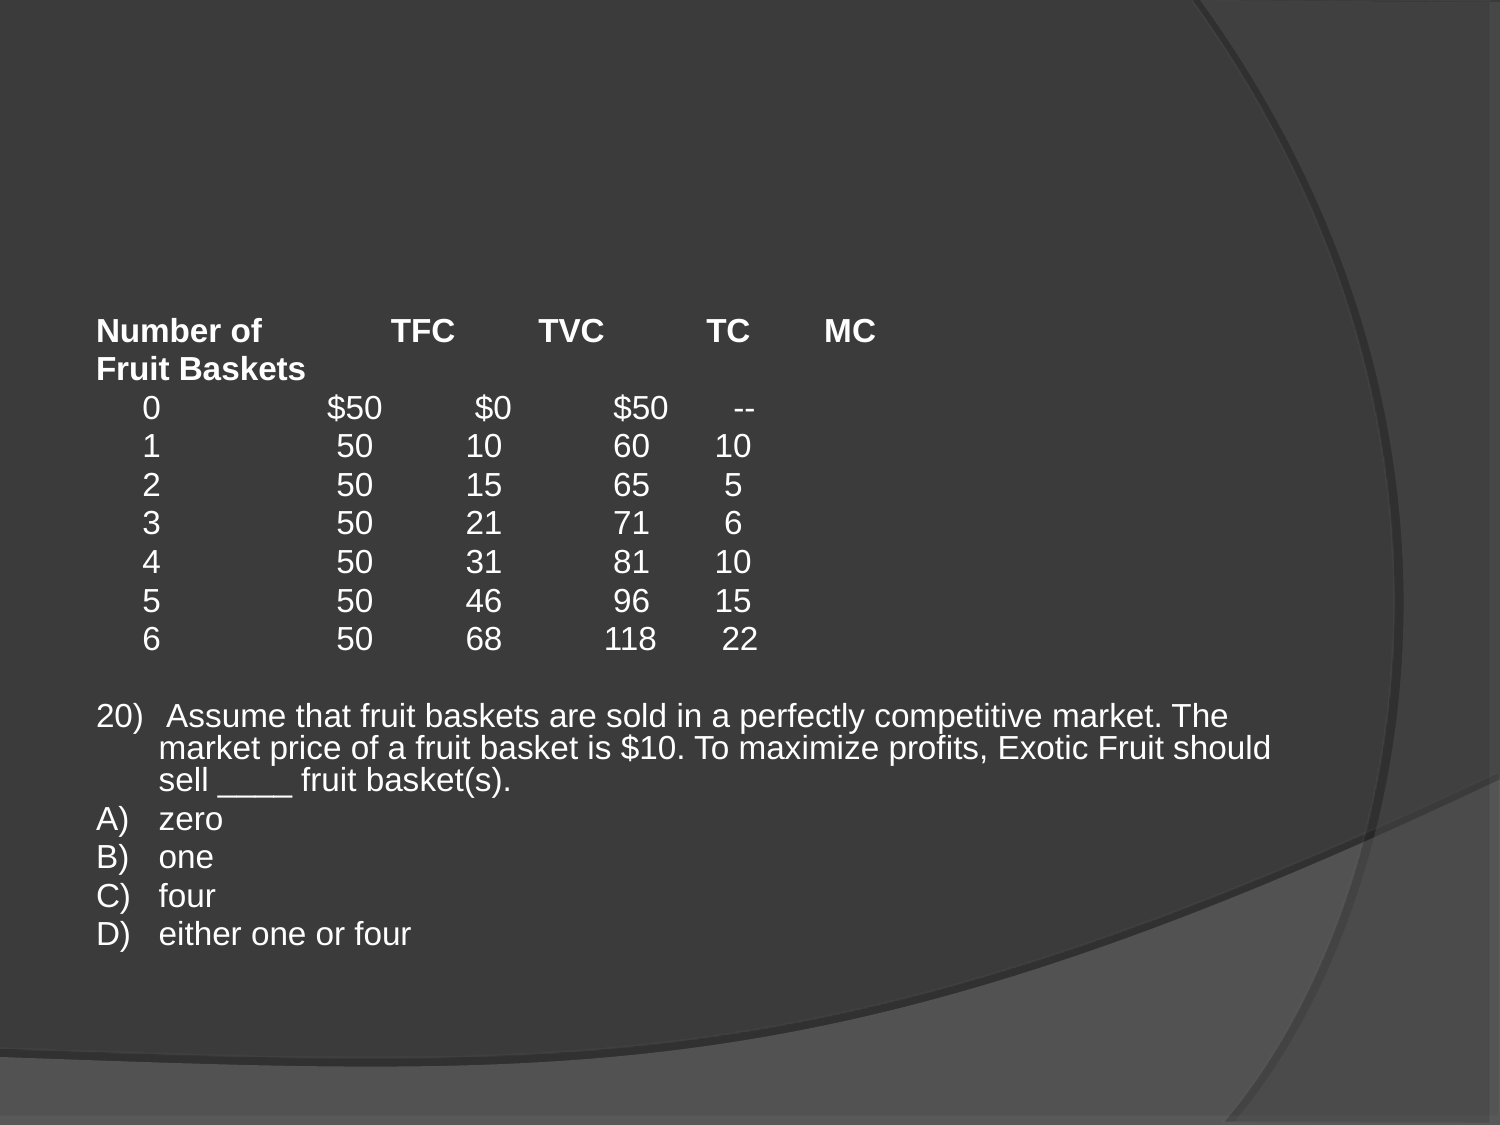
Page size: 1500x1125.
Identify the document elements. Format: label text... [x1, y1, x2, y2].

list Number of TFC TVC TC MC Fruit Baskets 0 $50 $0 $50 -- 1 50 10 60 10 2 50 15 65 5 3 50 21 71 6 4 50 31 81 10 5 50 46 96 15 6 50 68 118 22 20) Assume that fruit baskets are sold in a perfectly competitive market. The market price of a fruit basket is $10. To maximize profits, Exotic Fruit should sell ____ fruit basket(s). A) zero B) one C) four D) either one or four [75, 262, 1300, 1005]
